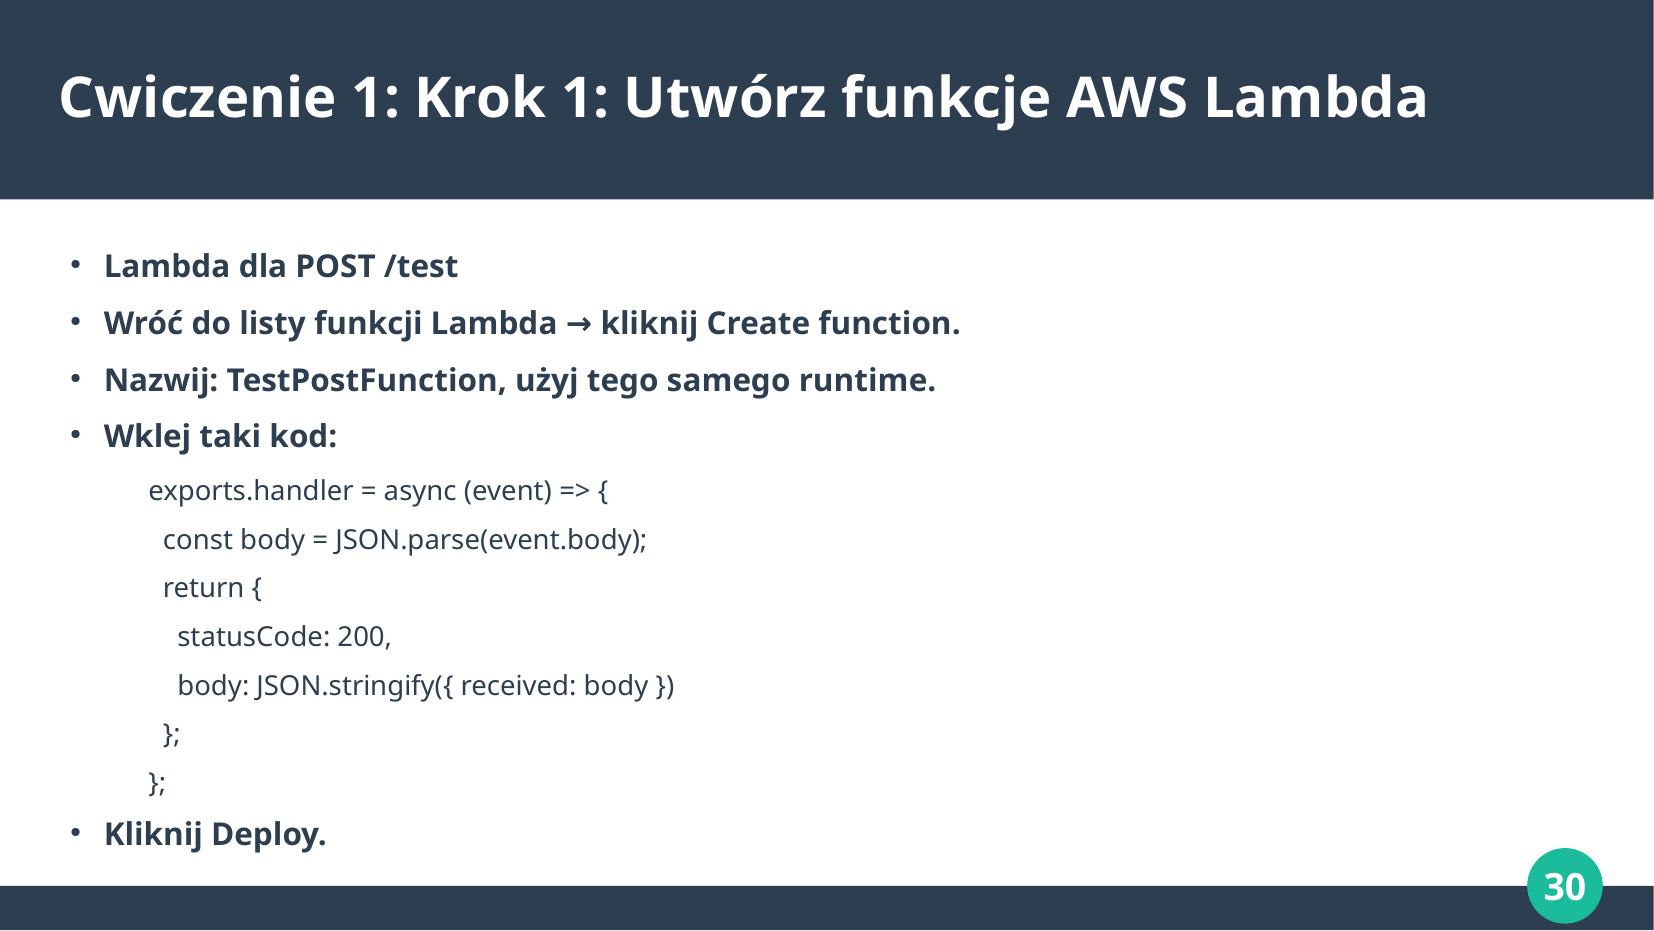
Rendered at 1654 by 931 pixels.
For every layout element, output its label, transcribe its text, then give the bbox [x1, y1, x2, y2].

title Cwiczenie 1: Krok 1: Utwórz funkcje AWS Lambda [59, 37, 1595, 156]
list Lambda dla POST /test Wróć do listy funkcji Lambda → kliknij Create function. Nazwij: TestPostFunction, użyj tego samego runtime. Wklej taki kod: exports.handler = async (event) => { const body = JSON.parse(event.body); return { statusCode: 200, body: JSON.stringify({ received: body }) }; }; Kliknij Deploy. [59, 243, 1538, 864]
